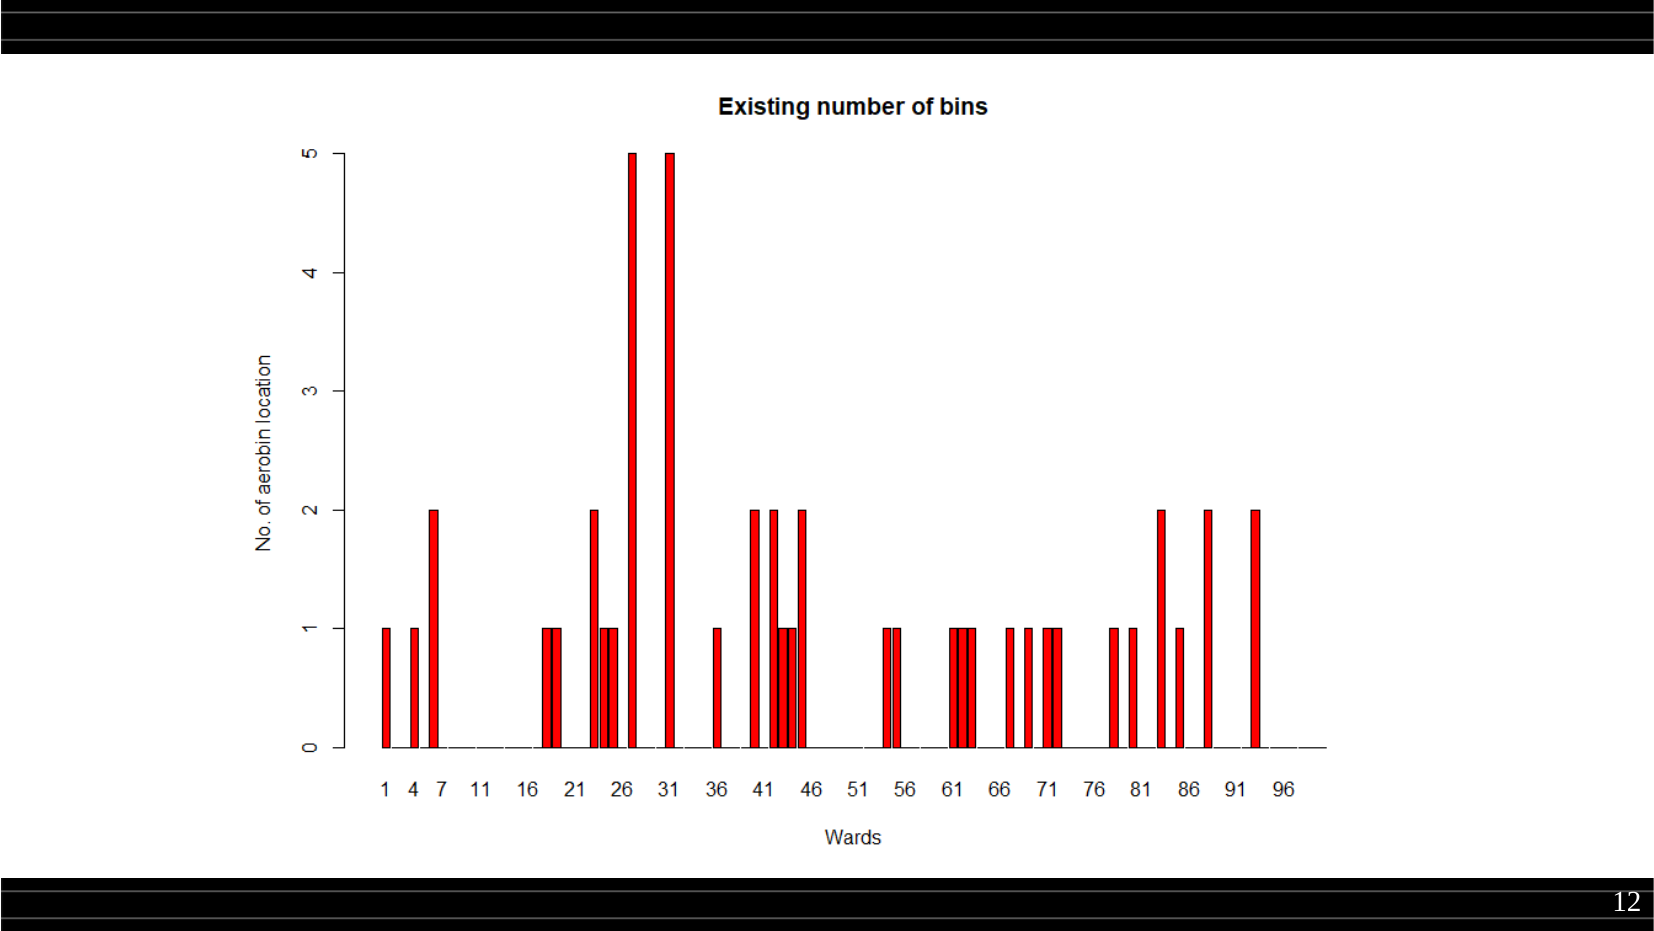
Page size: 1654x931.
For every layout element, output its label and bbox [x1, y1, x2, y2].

picture [1, 878, 1654, 931]
picture [1, 0, 1654, 54]
picture [248, 57, 1413, 875]
